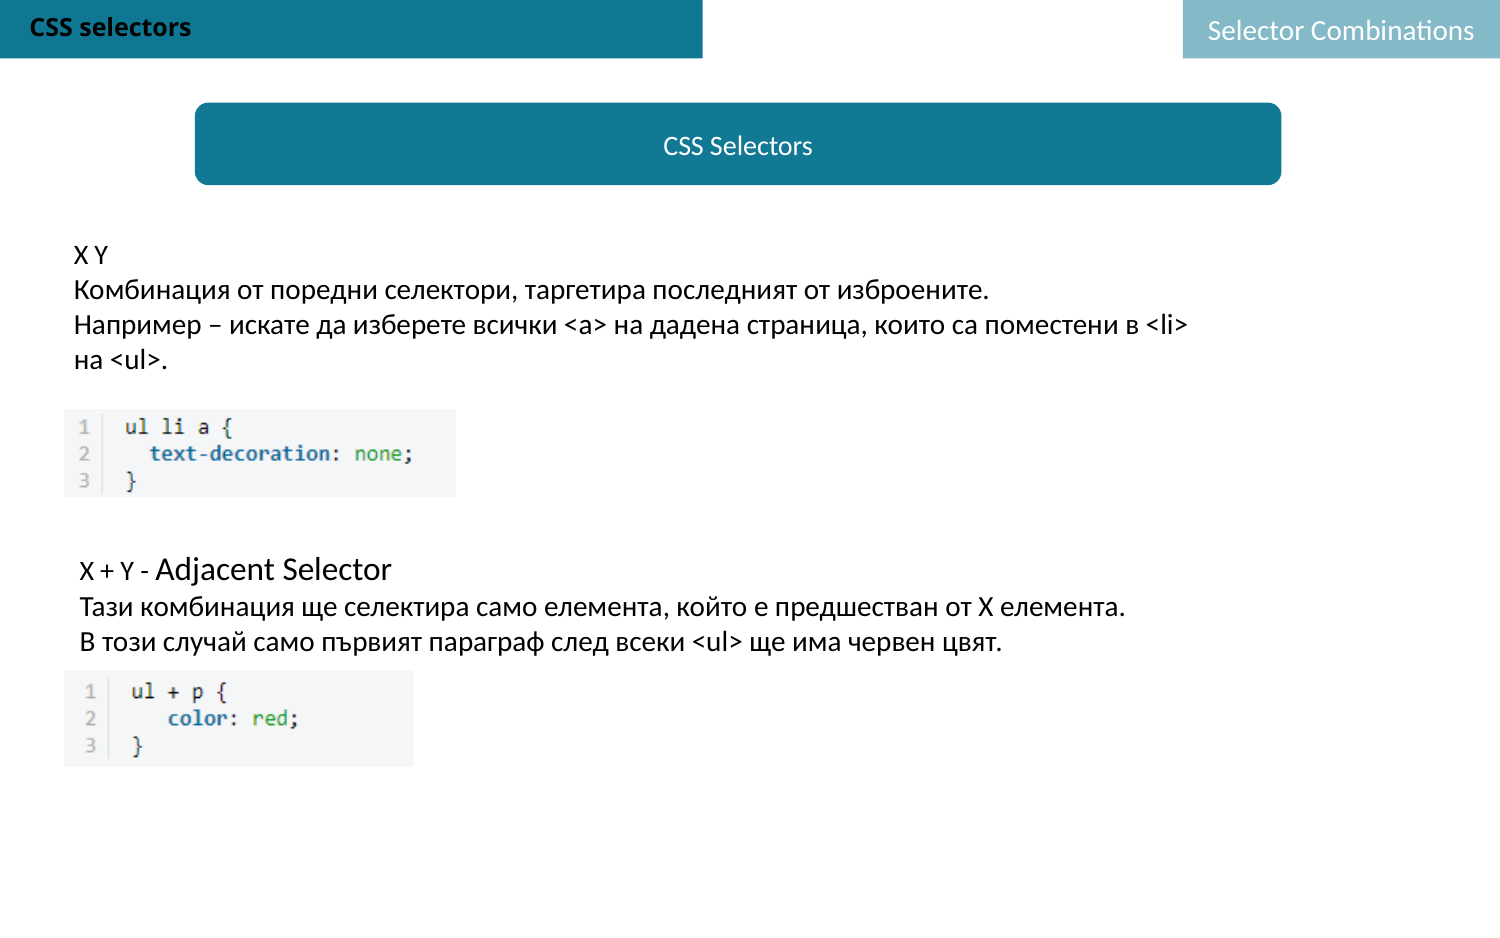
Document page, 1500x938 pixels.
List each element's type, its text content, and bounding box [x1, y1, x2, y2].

text_box CSS Selectors [194, 102, 1282, 186]
text_box X Y Комбинация от поредни селектори, таргетира последният от изброените. Например – искате да изберете всички <a> на дадена страница, които са поместени в <li> на <ul>. [58, 229, 1418, 383]
text_box Selector Combinations [1182, 0, 1500, 59]
text_box X + Y - Adjacent Selector Тази комбинация ще селектира само елемента, който е предшестван от X елементa. В този случай само първият параграф след всеки <ul> ще има червен цвят. [64, 539, 1424, 665]
text_box [0, 0, 703, 59]
picture [64, 409, 456, 497]
picture [64, 670, 414, 767]
text_box CSS selectors [14, 4, 691, 49]
